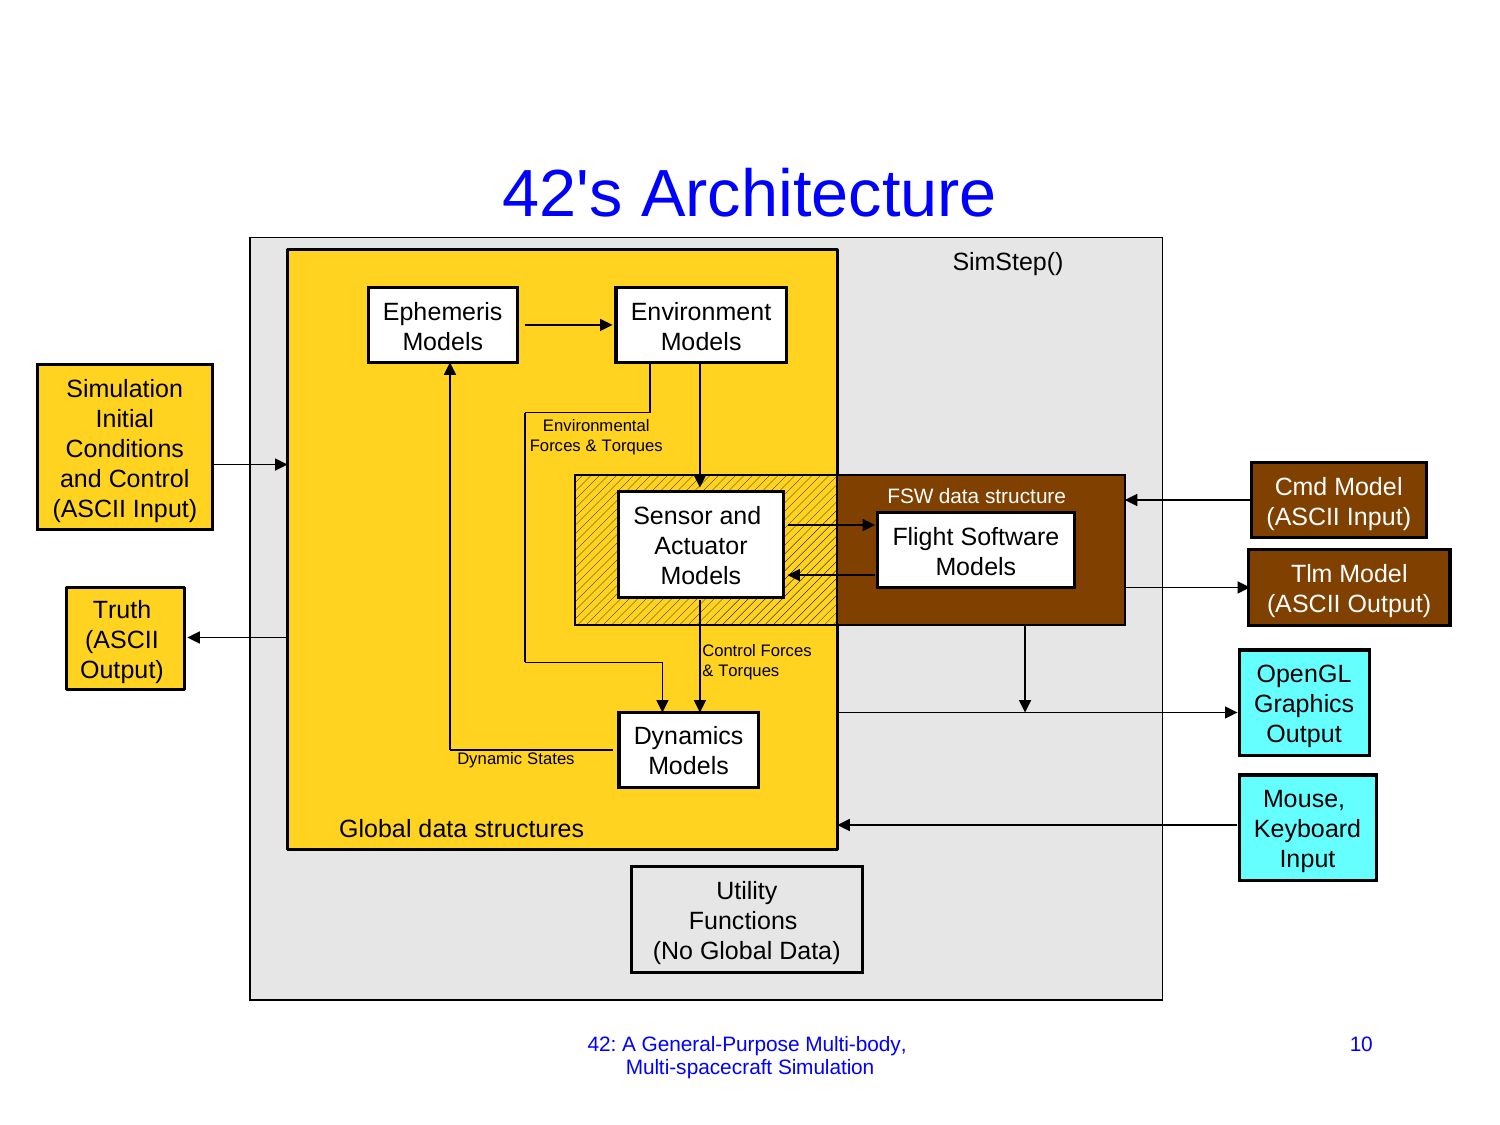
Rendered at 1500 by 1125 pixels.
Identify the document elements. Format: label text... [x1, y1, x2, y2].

text_box Ephemeris Models [368, 287, 518, 363]
text_box Sensor and Actuator Models [618, 491, 784, 598]
text_box Flight Software Models [877, 516, 1075, 588]
text_box Global data structures [324, 804, 600, 851]
text_box Tlm Model (ASCII Output) [1248, 549, 1450, 626]
text_box Control Forces & Torques [687, 632, 828, 688]
text_box OpenGL Graphics Output [1239, 650, 1370, 756]
text_box Truth (ASCII Output) [66, 587, 185, 690]
text_box Simulation Initial Conditions and Control (ASCII Input) [37, 364, 213, 530]
text_box [249, 249, 1163, 1000]
text_box FSW data structure [841, 474, 1113, 516]
title 42's Architecture [112, 99, 1388, 288]
text_box Mouse, Keyboard Input [1239, 774, 1377, 881]
text_box Dynamic States [442, 739, 590, 776]
text_box Environmental Forces & Torques [515, 407, 678, 463]
text_box Dynamics Models [618, 712, 759, 788]
text_box Cmd Model (ASCII Input) [1251, 462, 1427, 538]
text_box SimStep() [937, 237, 1079, 283]
text_box Utility Functions (No Global Data) [631, 866, 863, 973]
text_box Environment Models [615, 287, 787, 363]
